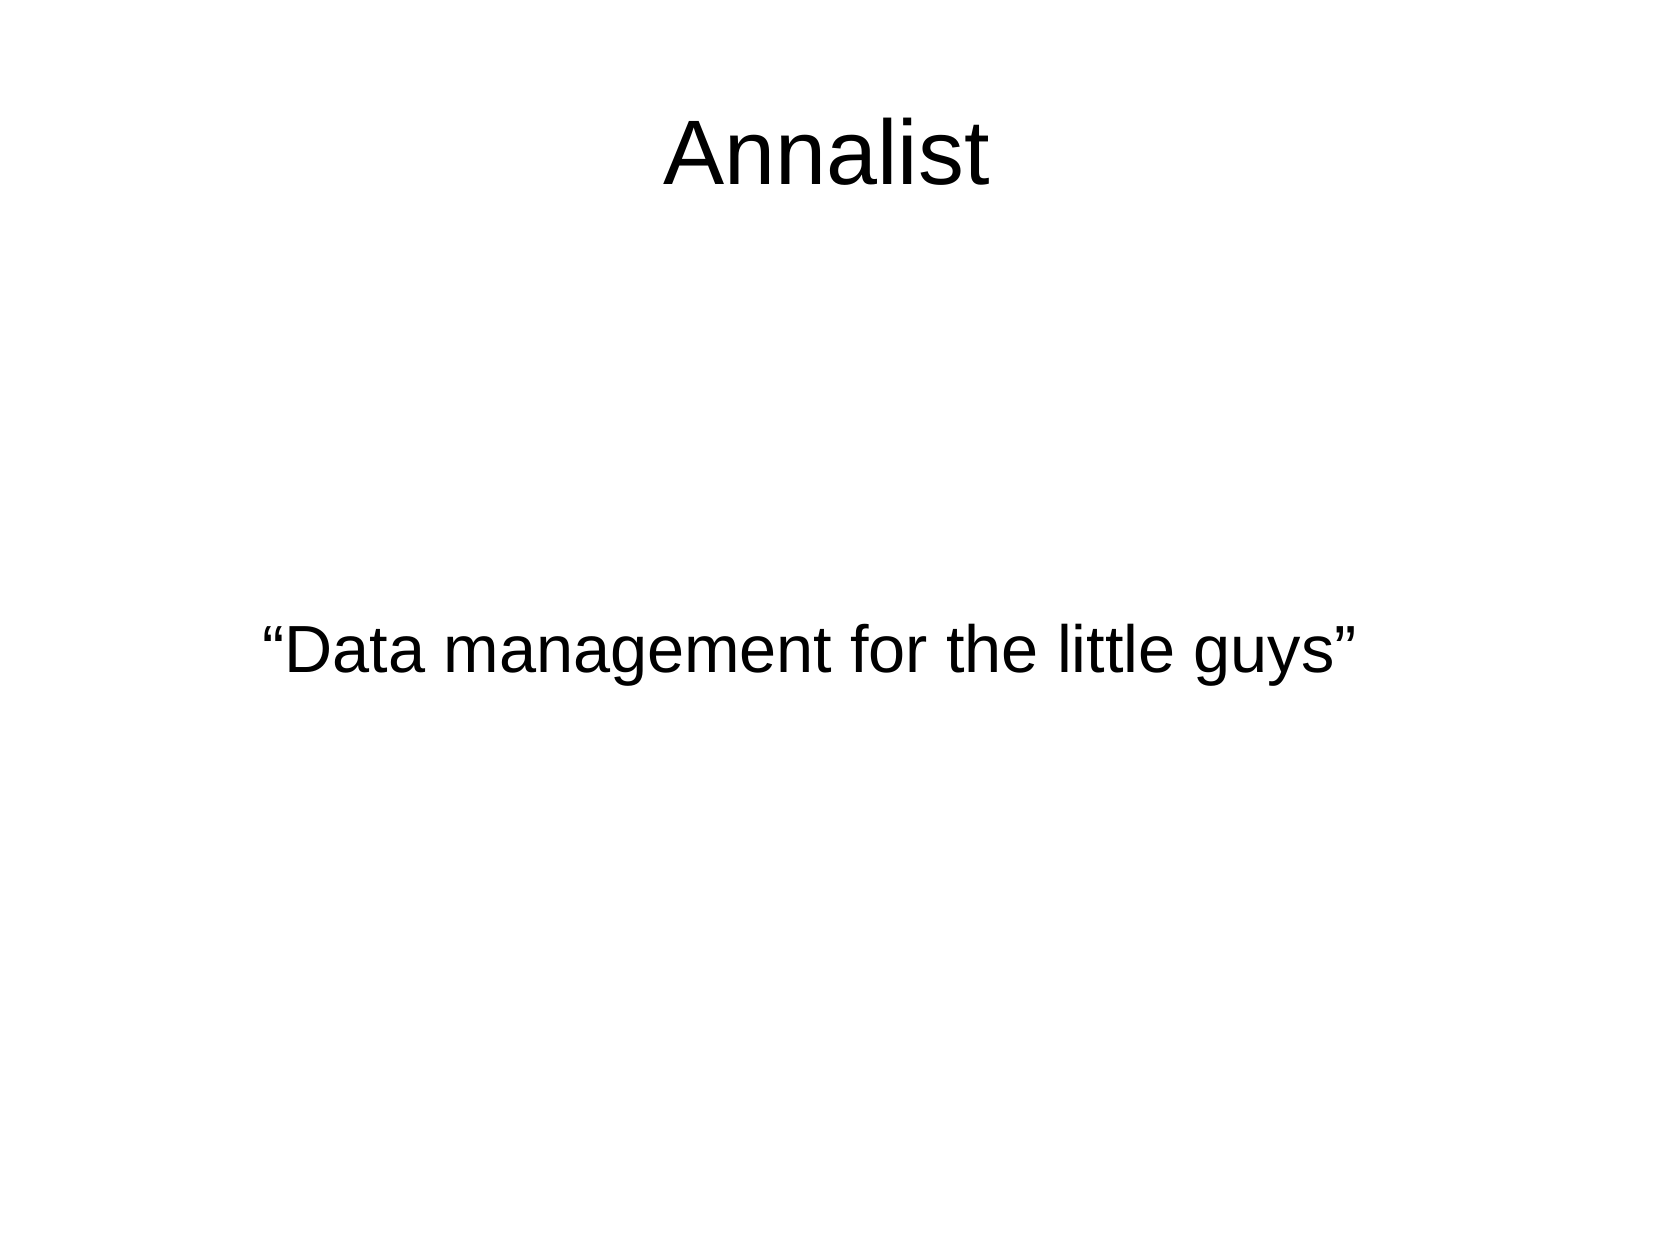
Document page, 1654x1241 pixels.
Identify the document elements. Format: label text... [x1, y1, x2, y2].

subtitle “Data management for the little guys” [82, 290, 1538, 1010]
title Annalist [82, 49, 1571, 257]
